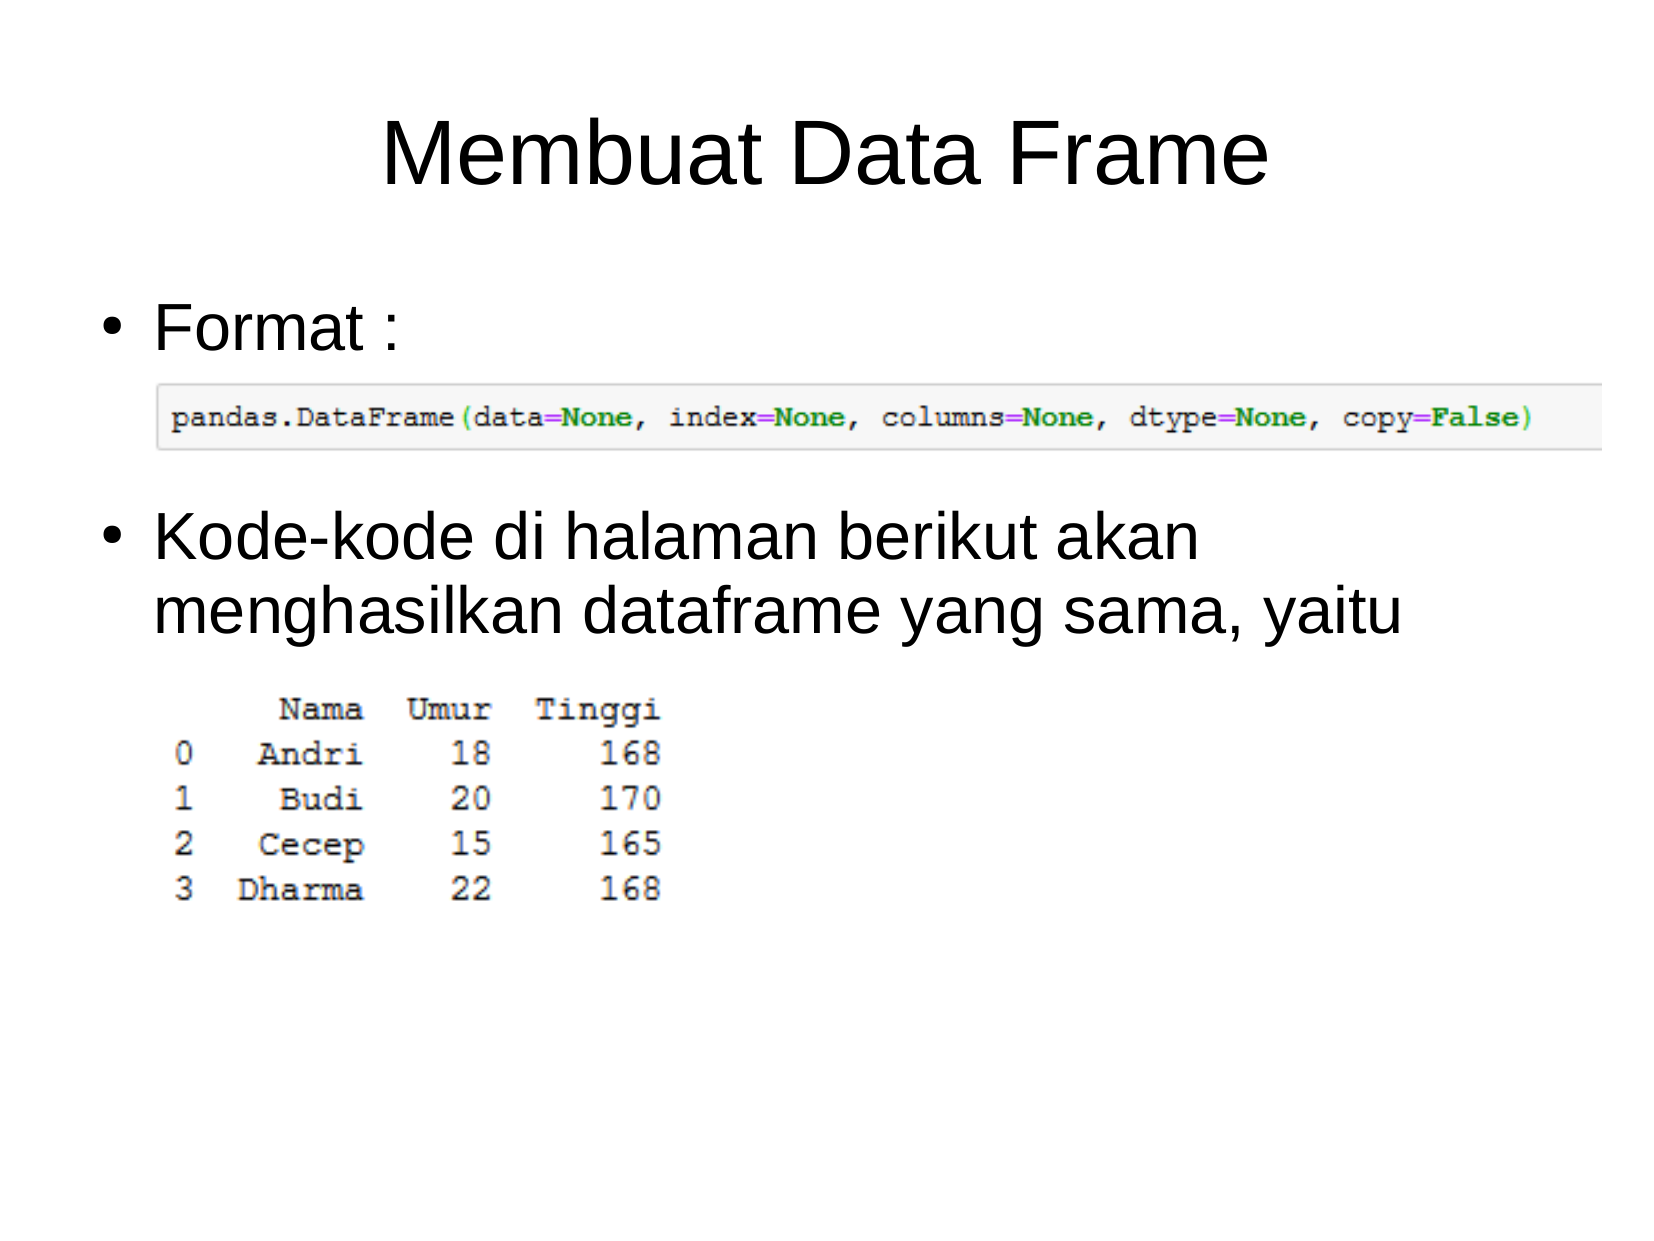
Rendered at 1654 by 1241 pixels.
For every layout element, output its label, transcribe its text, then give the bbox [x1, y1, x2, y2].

picture [150, 675, 711, 931]
picture [97, 366, 1602, 469]
list Format : Kode-kode di halaman berikut akan menghasilkan dataframe yang sama, yaitu [82, 290, 1571, 1010]
title Membuat Data Frame [82, 49, 1571, 257]
